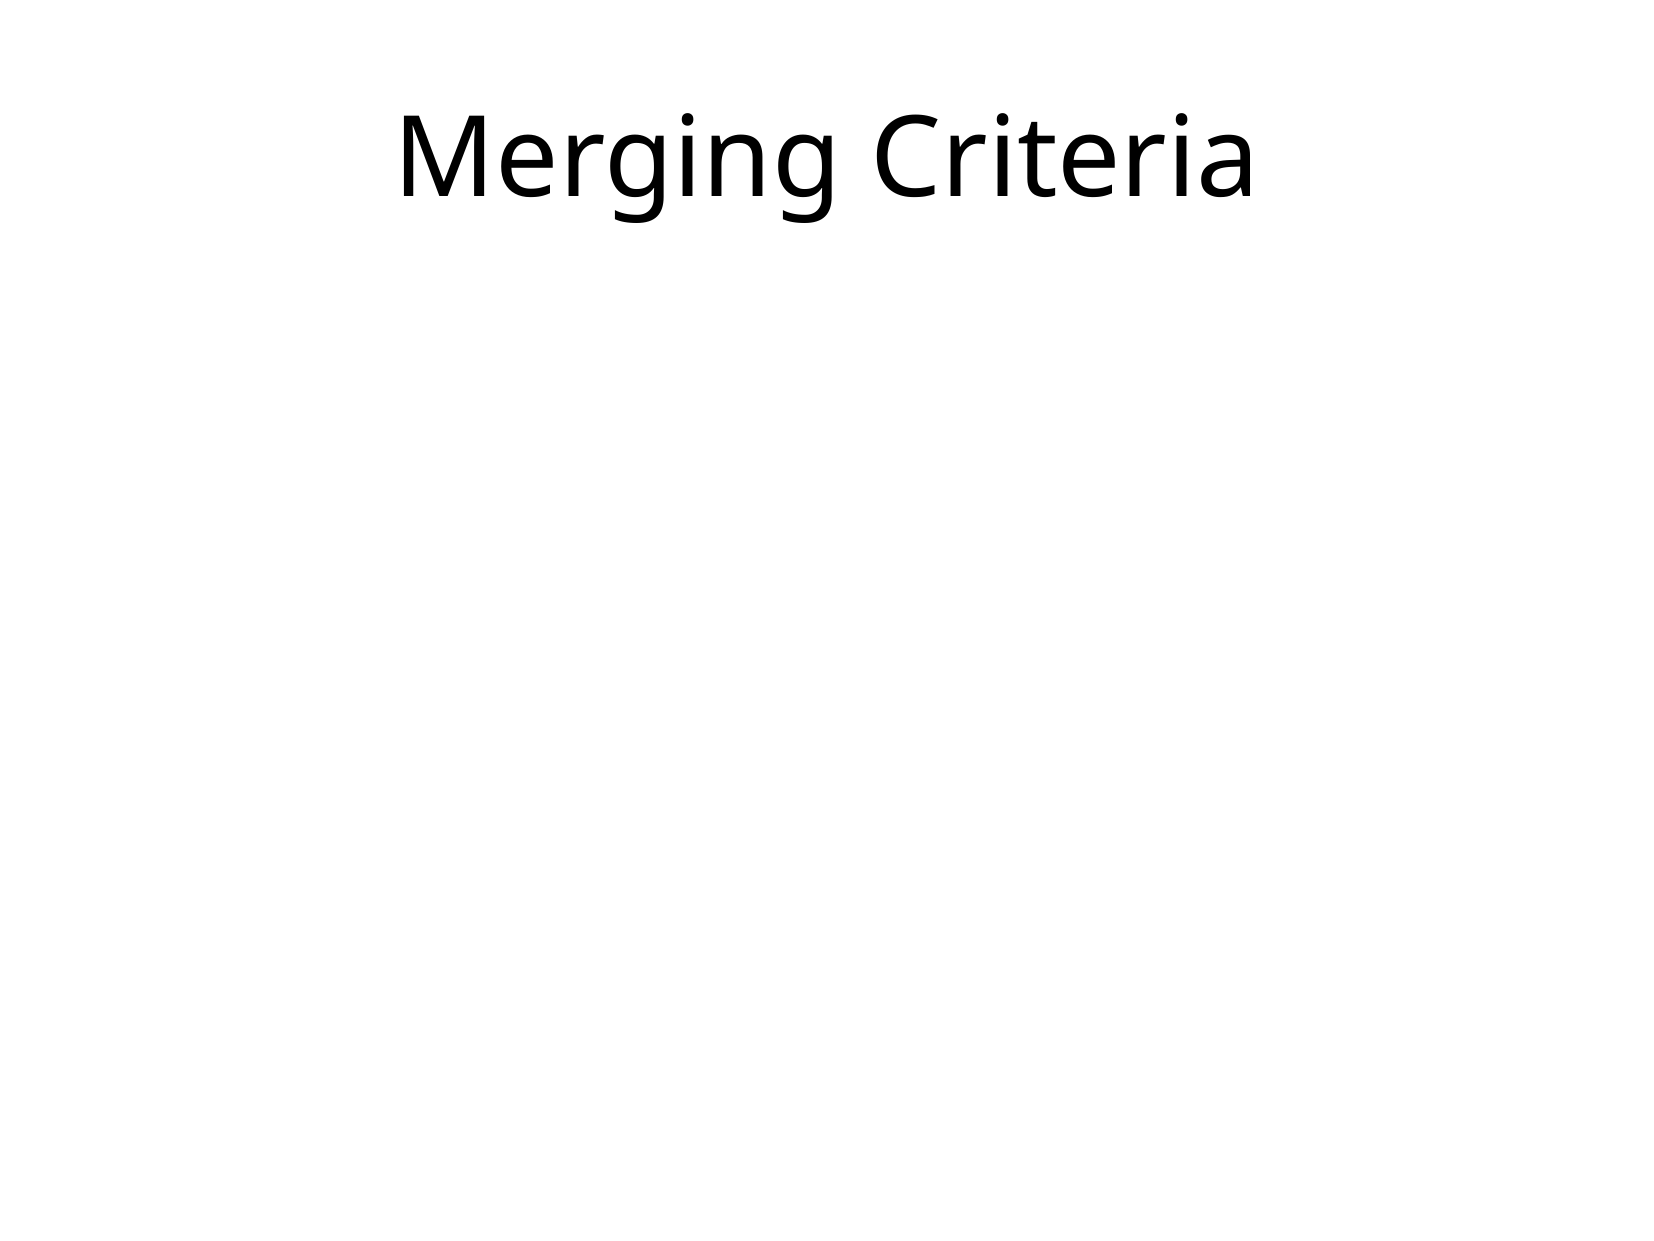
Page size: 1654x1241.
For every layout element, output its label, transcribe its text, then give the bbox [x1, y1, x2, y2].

title Merging Criteria [82, 49, 1571, 257]
